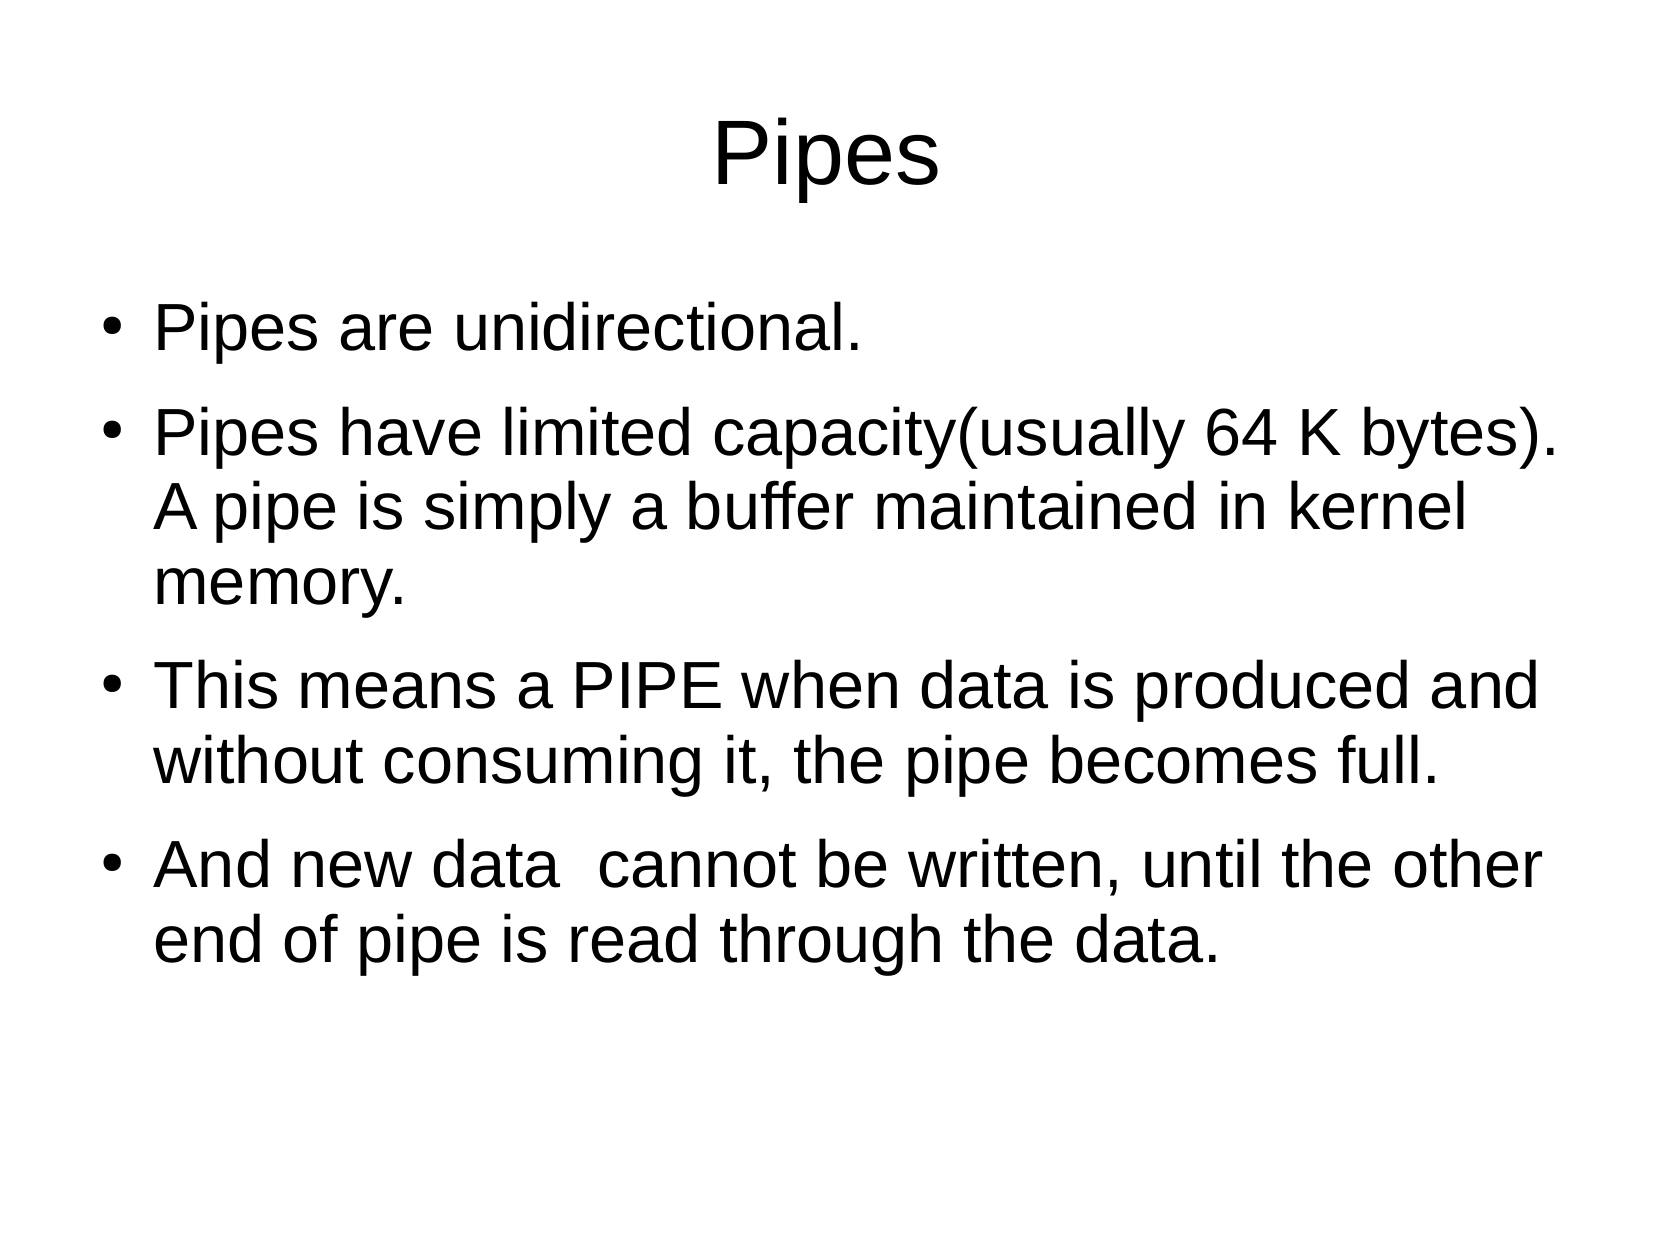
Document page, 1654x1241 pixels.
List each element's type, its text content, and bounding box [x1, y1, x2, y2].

title Pipes [82, 49, 1571, 257]
list Pipes are unidirectional. Pipes have limited capacity(usually 64 K bytes). A pipe is simply a buffer maintained in kernel memory. This means a PIPE when data is produced and without consuming it, the pipe becomes full. And new data cannot be written, until the other end of pipe is read through the data. [82, 290, 1571, 1010]
